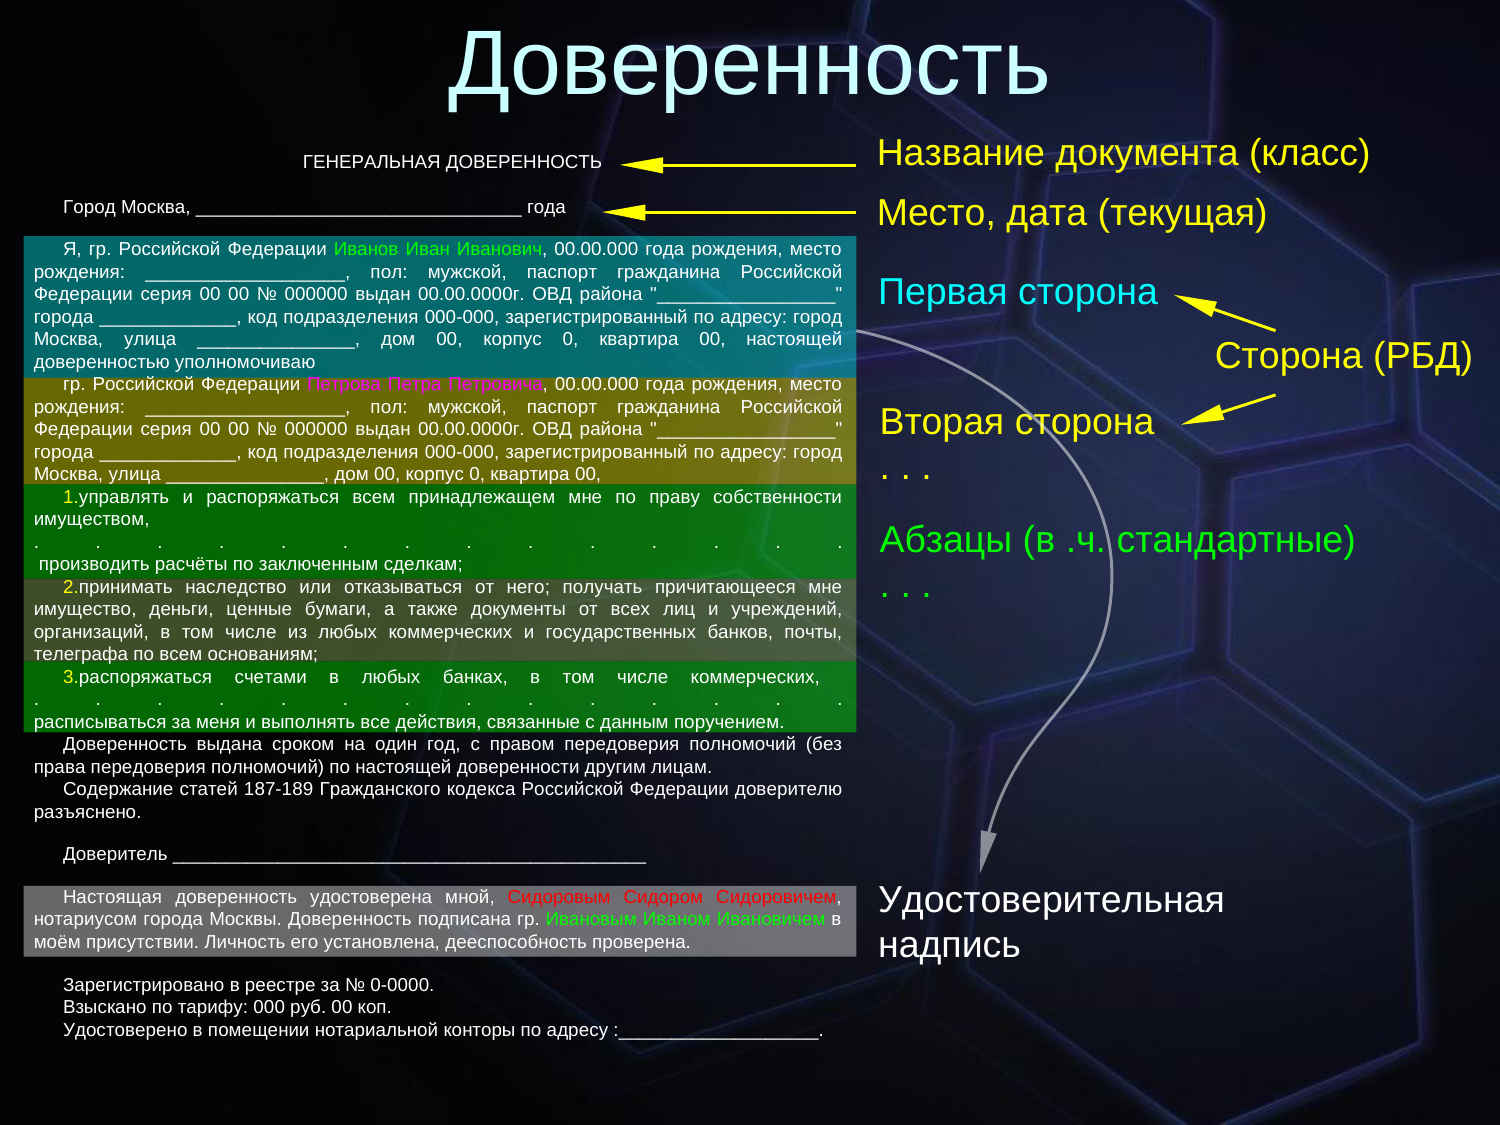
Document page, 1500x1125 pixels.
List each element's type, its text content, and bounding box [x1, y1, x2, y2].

list ГЕНЕРАЛЬНАЯ ДОВЕРЕННОСТЬ Город Москва, _______________________________ года Я, гр. Российской Федерации Иванов Иван Иванович, 00.00.000 года рождения, место рождения: ___________________, пол: мужской, паспорт гражданина Российской Федерации серия 00 00 № 000000 выдан 00.00.0000г. ОВД района "_________________" города _____________, код подразделения 000-000, зарегистрированный по адресу: город Москва, улица _______________, дом 00, корпус 0, квартира 00, настоящей доверенностью уполномочиваю гр. Российской Федерации Петрова Петра Петровича, 00.00.000 года рождения, место рождения: ___________________, пол: мужской, паспорт гражданина Российской Федерации серия 00 00 № 000000 выдан 00.00.0000г. ОВД района "_________________" города _____________, код подразделения 000-000, зарегистрированный по адресу: город Москва, улица _______________, дом 00, корпус 0, квартира 00, управлять и распоряжаться всем принадлежащем мне по праву собственности имуществом, . . . . . . . . . . . . . . производить расчёты по заключенным сделкам; принимать наследство или отказываться от него; получать причитающееся мне имущество, деньги, ценные бумаги, а также документы от всех лиц и учреждений, организаций, в том числе из любых коммерческих и государственных банков, почты, телеграфа по всем основаниям; распоряжаться счетами в любых банках, в том числе коммерческих, . . . . . . . . . . . . . . расписываться за меня и выполнять все действия, связанные с данным поручением. Доверенность выдана сроком на один год, с правом передоверия полномочий (без права передоверия полномочий) по настоящей доверенности другим лицам. Содержание статей 187-189 Гражданского кодекса Российской Федерации доверителю разъяснено. Доверитель _____________________________________________ Настоящая доверенность удостоверена мной, Сидоровым Сидором Сидоровичем, нотариусом города Москвы. Доверенность подписана гр. Ивановым Иваном Ивановичем в моём присутствии. Личность его установлена, дееспособность проверена. Зарегистрировано в реестре за № 0-0000. Взыскано по тарифу: 000 руб. 00 коп. Удостоверено в помещении нотариальной конторы по адресу :___________________. [0, 141, 857, 1099]
text_box Первая сторона [863, 259, 1173, 320]
text_box Сторона (РБД) [1200, 324, 1489, 384]
text_box Название документа (класс) [862, 120, 1386, 181]
text_box Вторая сторона . . . [1001, 389, 1170, 495]
text_box Абзацы (в .ч. стандартные) . . . [864, 507, 1110, 613]
text_box Вторая сторона . . . [864, 389, 1091, 495]
picture [0, 0, 1500, 1125]
text_box Место, дата (текущая) [862, 180, 1282, 241]
title Доверенность [75, 0, 1425, 121]
text_box Удостоверительная надпись [863, 867, 1240, 973]
text_box Абзацы (в .ч. стандартные) . . . [1101, 507, 1382, 613]
